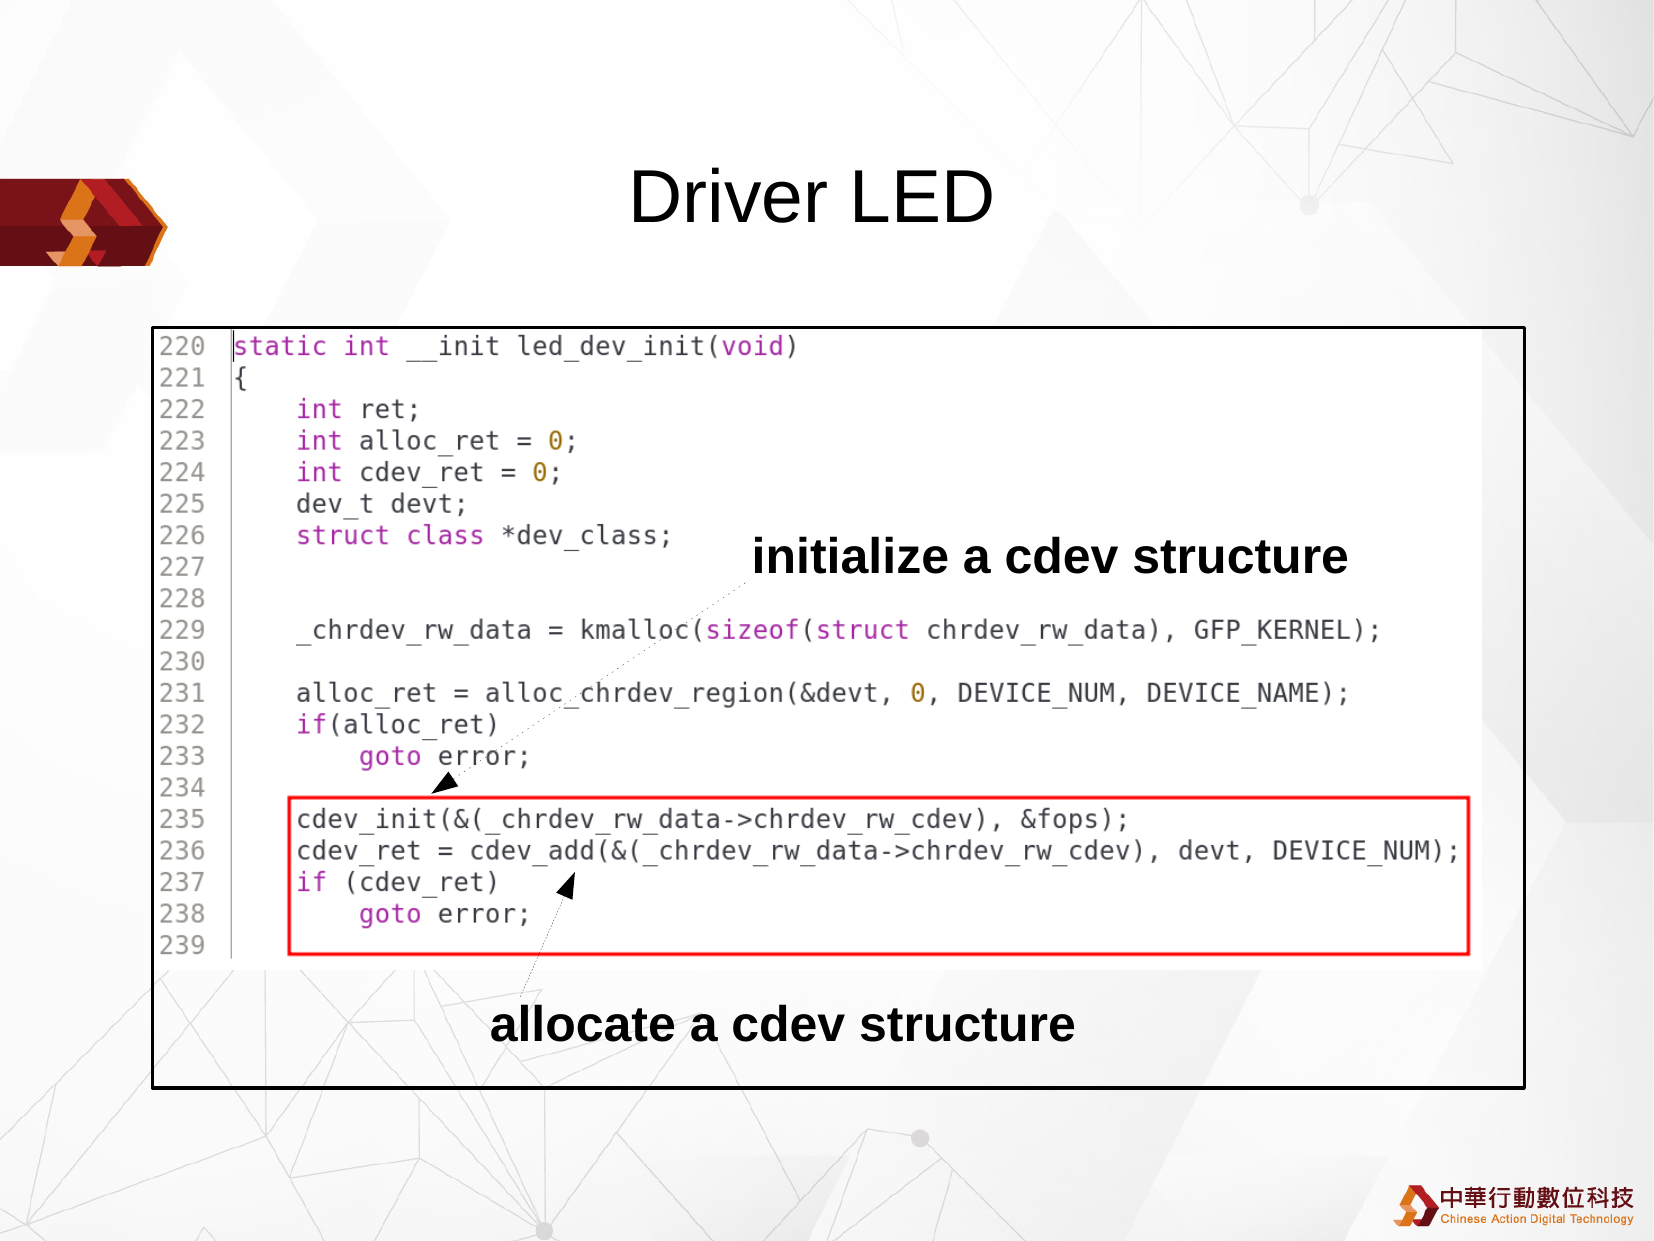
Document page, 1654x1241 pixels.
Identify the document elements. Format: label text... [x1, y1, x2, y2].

title Driver LED [118, 112, 1506, 281]
picture [0, 0, 1654, 1241]
text_box initialize a cdev structure [736, 520, 1365, 592]
text_box allocate a cdev structure [475, 988, 1092, 1060]
